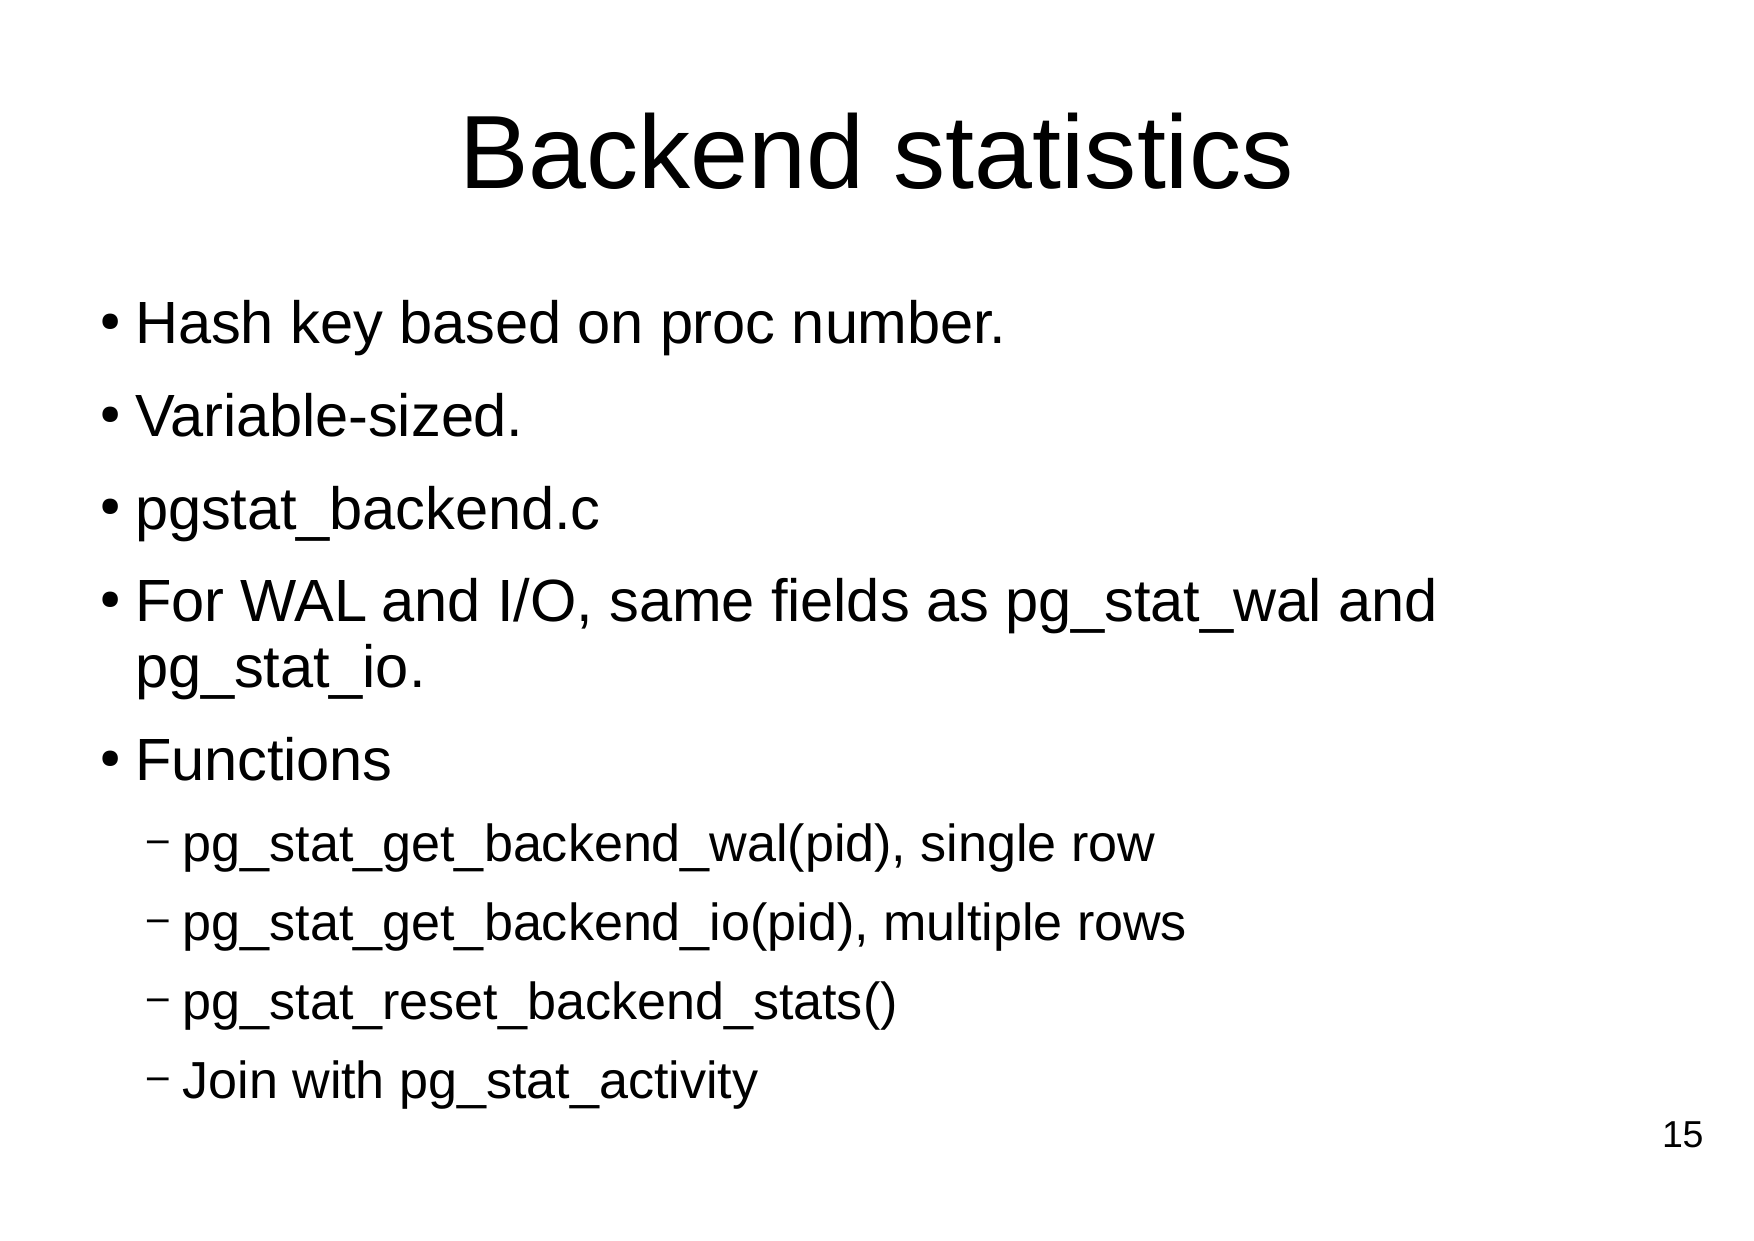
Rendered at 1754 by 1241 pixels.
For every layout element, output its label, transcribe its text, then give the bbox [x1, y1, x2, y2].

list Hash key based on proc number. Variable-sized. pgstat_backend.c For WAL and I/O, same fields as pg_stat_wal and pg_stat_io. Functions pg_stat_get_backend_wal(pid), single row pg_stat_get_backend_io(pid), multiple rows pg_stat_reset_backend_stats() Join with pg_stat_activity [87, 290, 1667, 1120]
text_box <number> [1447, 1106, 1719, 1201]
title Backend statistics [87, 49, 1667, 257]
